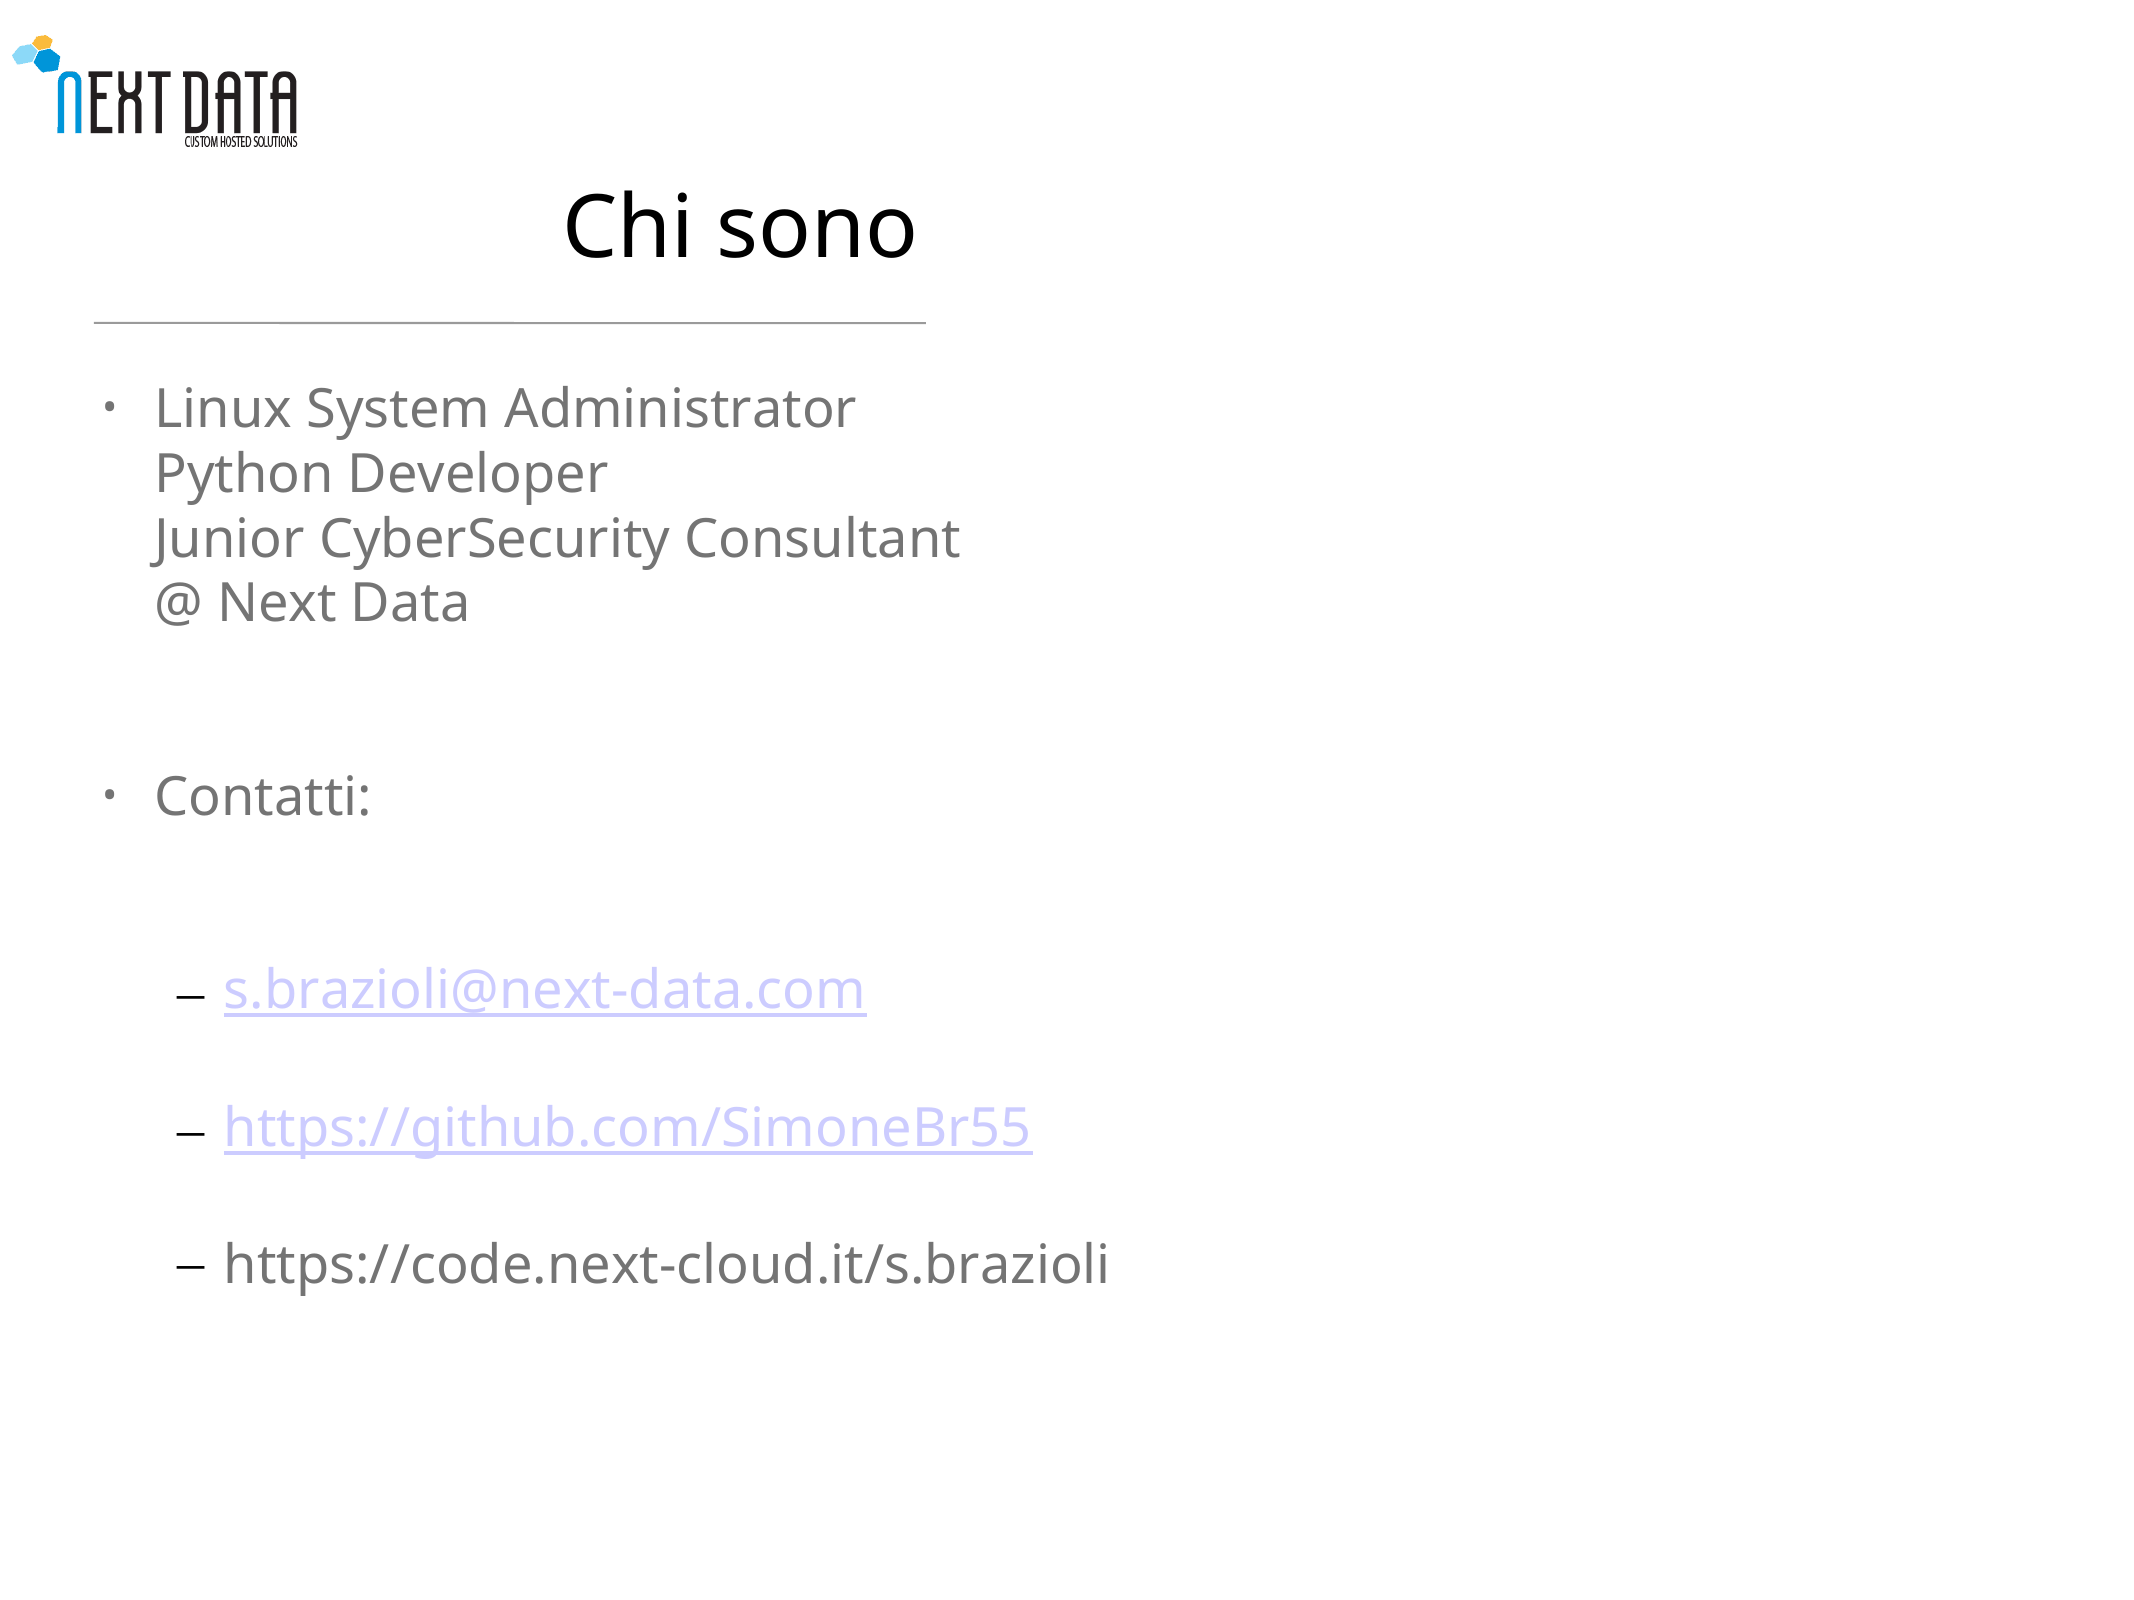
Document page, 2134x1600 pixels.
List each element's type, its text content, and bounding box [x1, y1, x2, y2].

text_box Chi sono [93, 54, 928, 284]
text_box Linux System Administrator Python Developer Junior CyberSecurity Consultant @ Next Data Contatti: s.brazioli@next-data.com https://github.com/SimoneBr55 https://code.next-cloud.it/s.brazioli [93, 364, 1161, 1459]
picture [9, 32, 301, 150]
